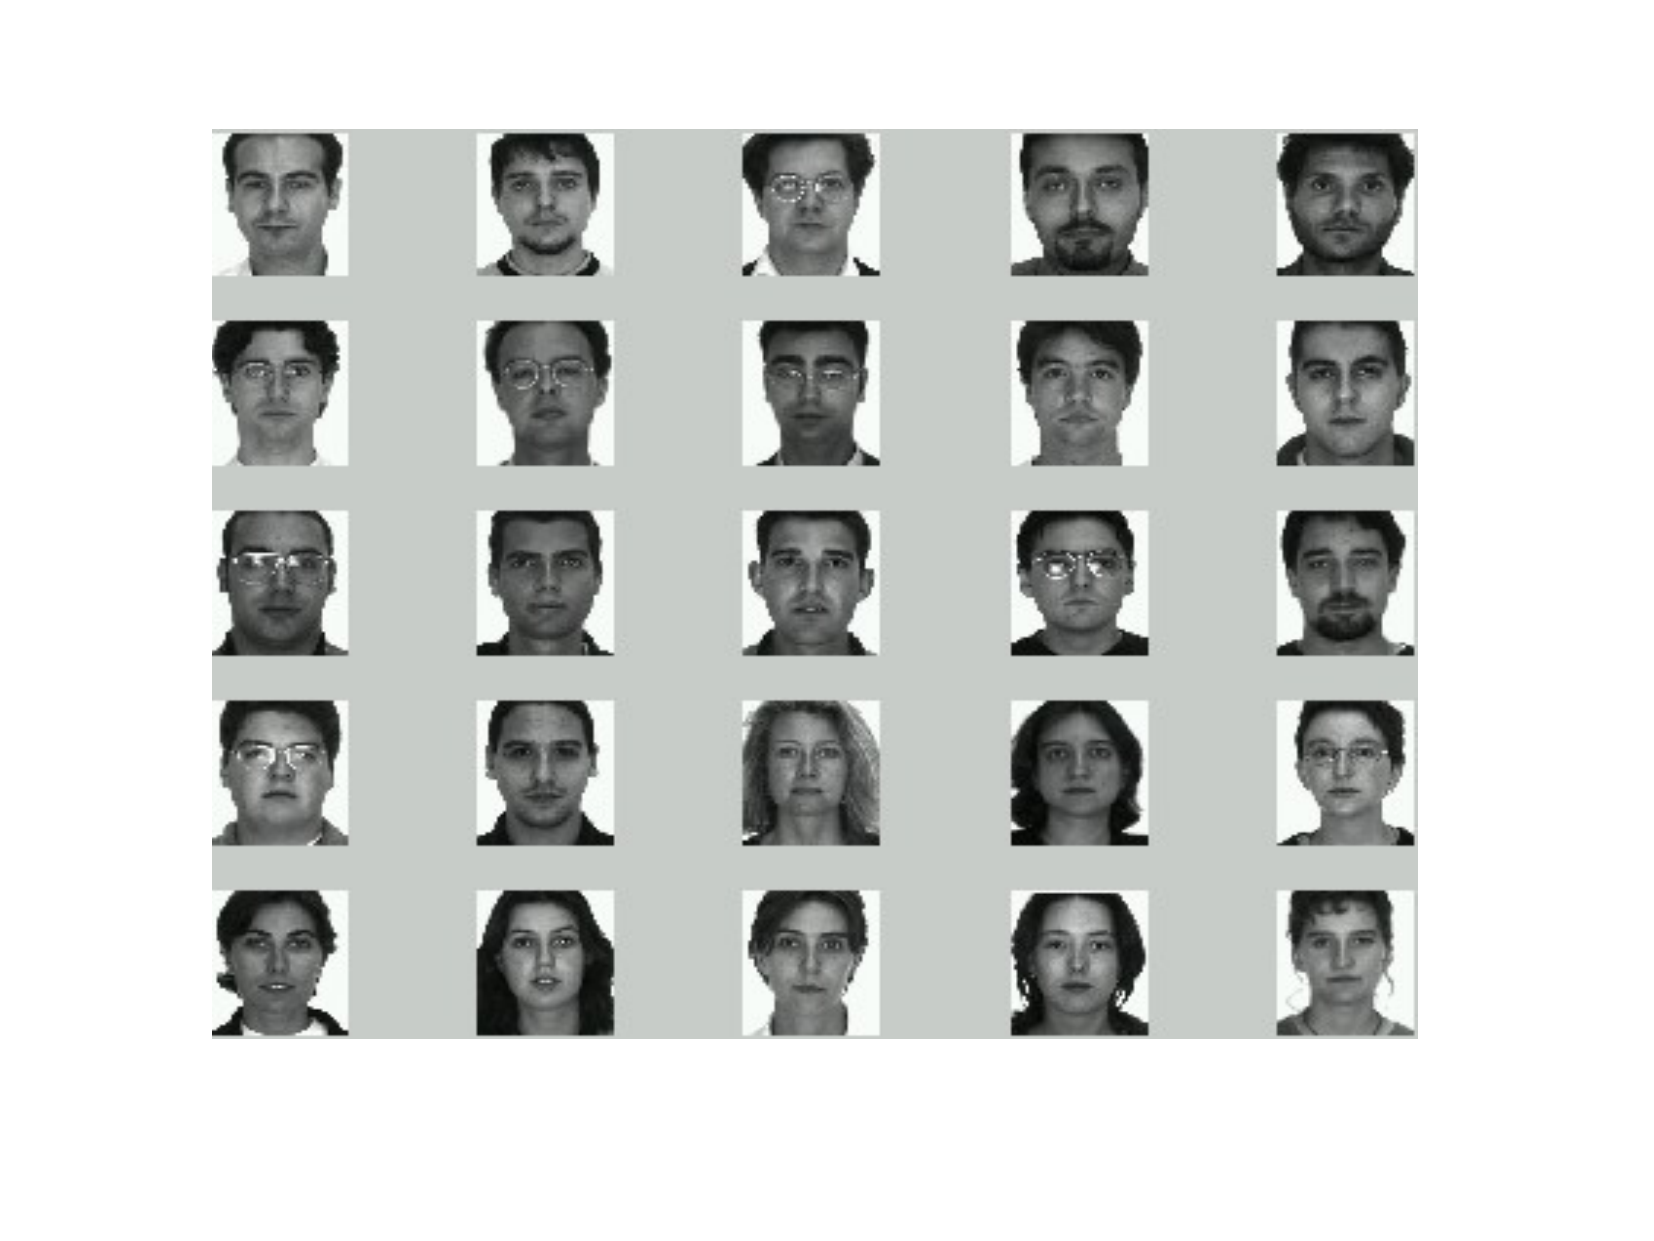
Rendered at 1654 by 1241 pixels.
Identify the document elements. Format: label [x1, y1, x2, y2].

picture [212, 129, 1418, 1039]
